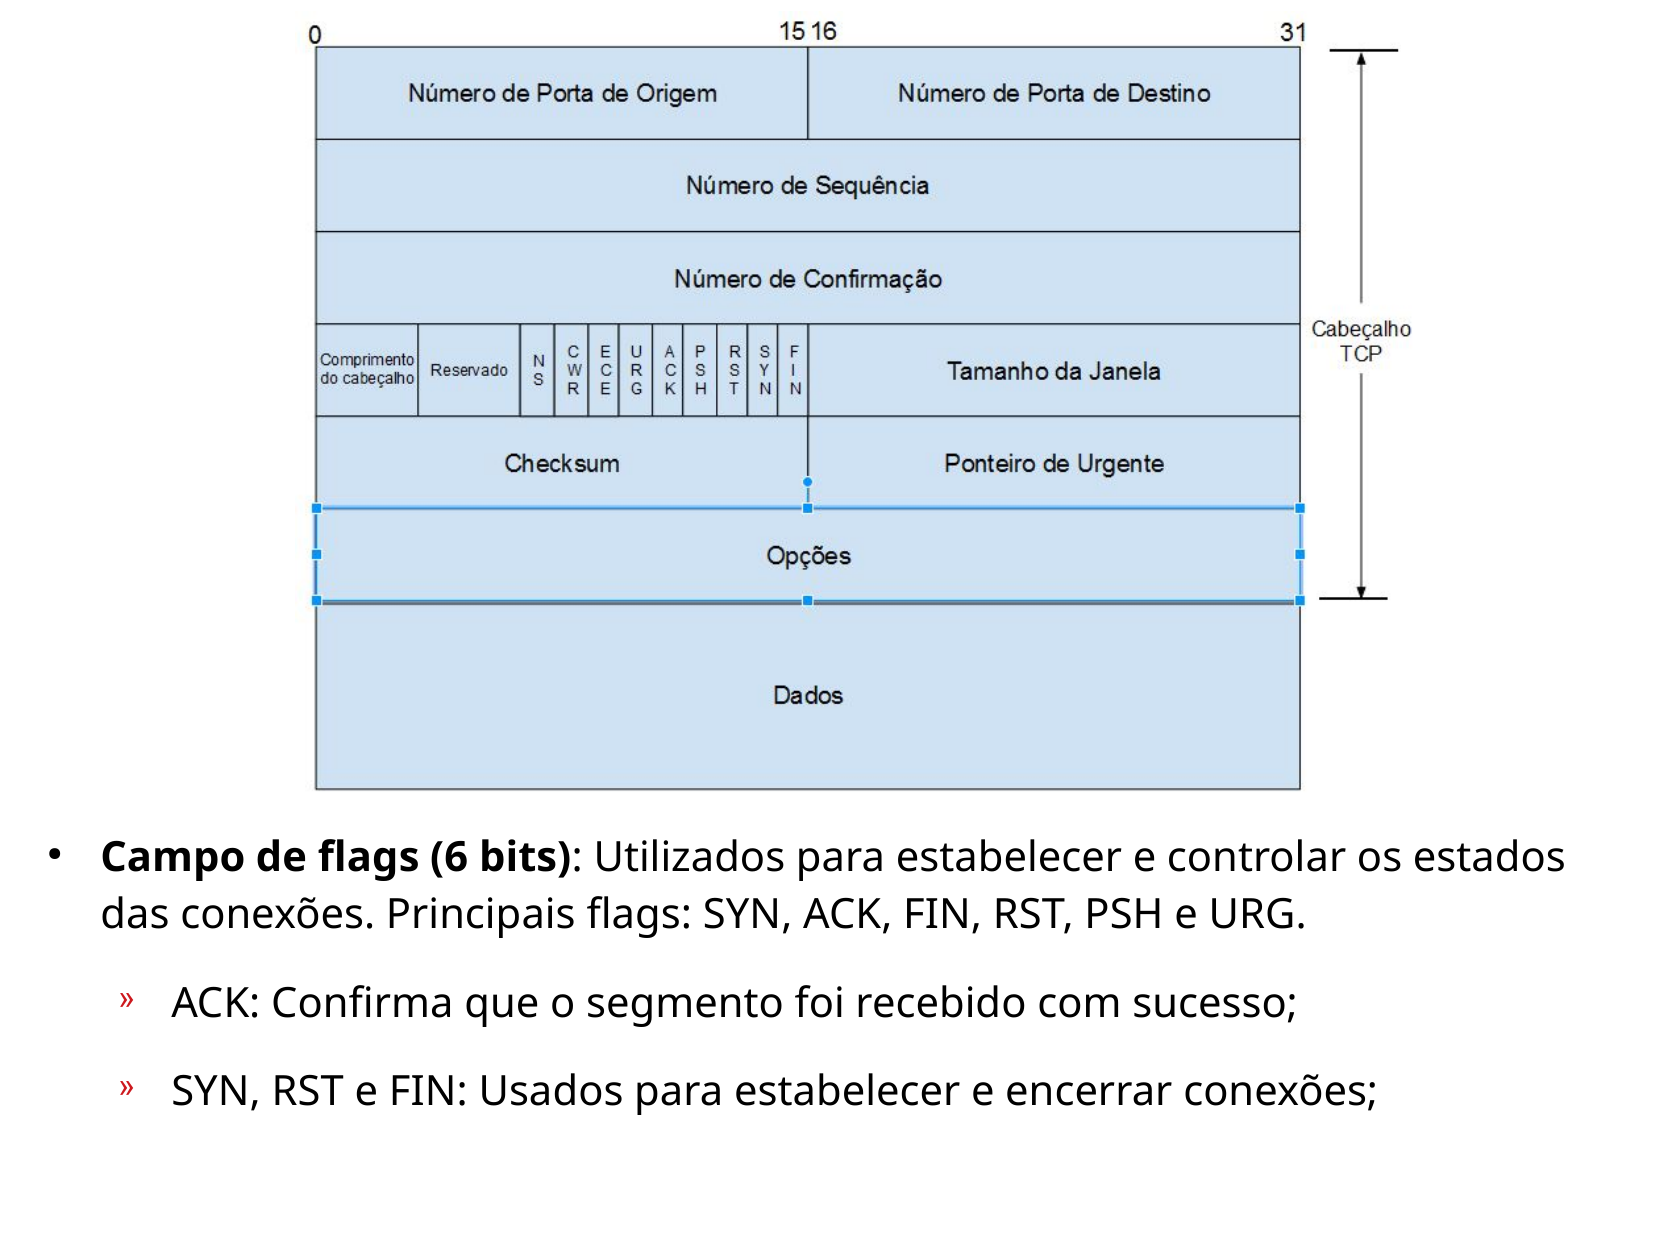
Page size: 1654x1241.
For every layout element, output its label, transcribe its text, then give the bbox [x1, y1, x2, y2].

picture [295, 11, 1422, 799]
list Campo de flags (6 bits): Utilizados para estabelecer e controlar os estados das conexões. Principais flags: SYN, ACK, FIN, RST, PSH e URG. ACK: Confirma que o segmento foi recebido com sucesso; SYN, RST e FIN: Usados para estabelecer e encerrar conexões; [29, 826, 1572, 1241]
